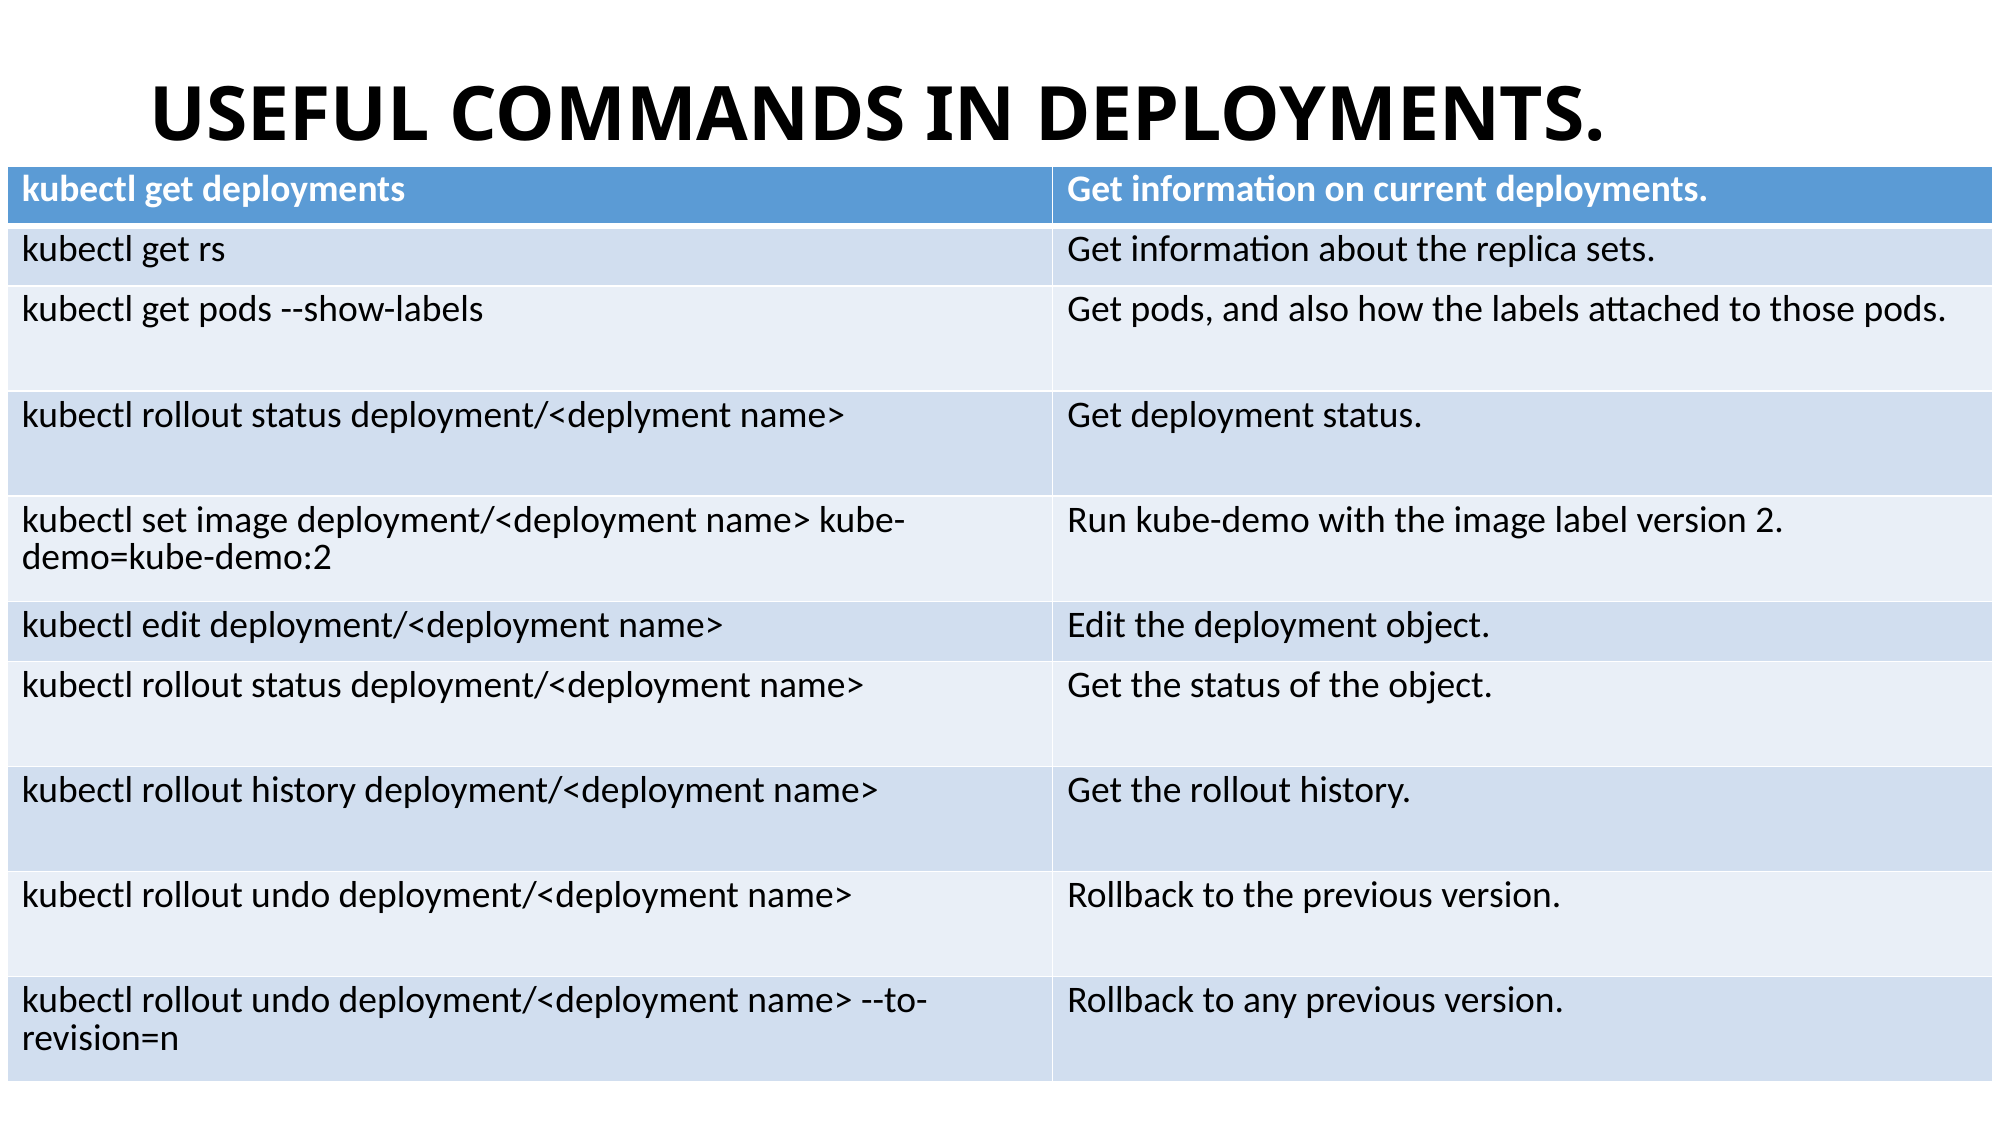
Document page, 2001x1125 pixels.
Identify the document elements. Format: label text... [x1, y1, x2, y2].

table_cell Get deployment status. [1053, 392, 1992, 495]
table_cell Get information about the replica sets. [1053, 229, 1992, 285]
table_cell kubectl set image deployment/<deployment name> kube-demo=kube-demo:2 [8, 497, 1052, 601]
table_cell Rollback to the previous version. [1053, 872, 1992, 976]
table_cell Get pods, and also how the labels attached to those pods. [1053, 287, 1992, 390]
table_cell Get the rollout history. [1053, 767, 1992, 871]
table_cell kubectl rollout history deployment/<deployment name> [8, 767, 1052, 871]
table_header Get information on current deployments. [1053, 167, 1992, 223]
table_cell kubectl edit deployment/<deployment name> [8, 602, 1052, 661]
table_cell kubectl get rs [8, 229, 1052, 285]
table_cell Run kube-demo with the image label version 2. [1053, 497, 1992, 601]
table_cell Rollback to any previous version. [1053, 977, 1992, 1081]
table_cell kubectl rollout status deployment/<deployment name> [8, 662, 1052, 766]
title USEFUL COMMANDS IN DEPLOYMENTS. [134, 7, 1860, 165]
table_header kubectl get deployments [8, 167, 1052, 223]
table_cell Get the status of the object. [1053, 662, 1992, 766]
table_cell kubectl get pods --show-labels [8, 287, 1052, 390]
table_cell kubectl rollout status deployment/<deplyment name> [8, 392, 1052, 495]
table_cell kubectl rollout undo deployment/<deployment name> --to-revision=n [8, 977, 1052, 1081]
table_cell Edit the deployment object. [1053, 602, 1992, 661]
table_cell kubectl rollout undo deployment/<deployment name> [8, 872, 1052, 976]
